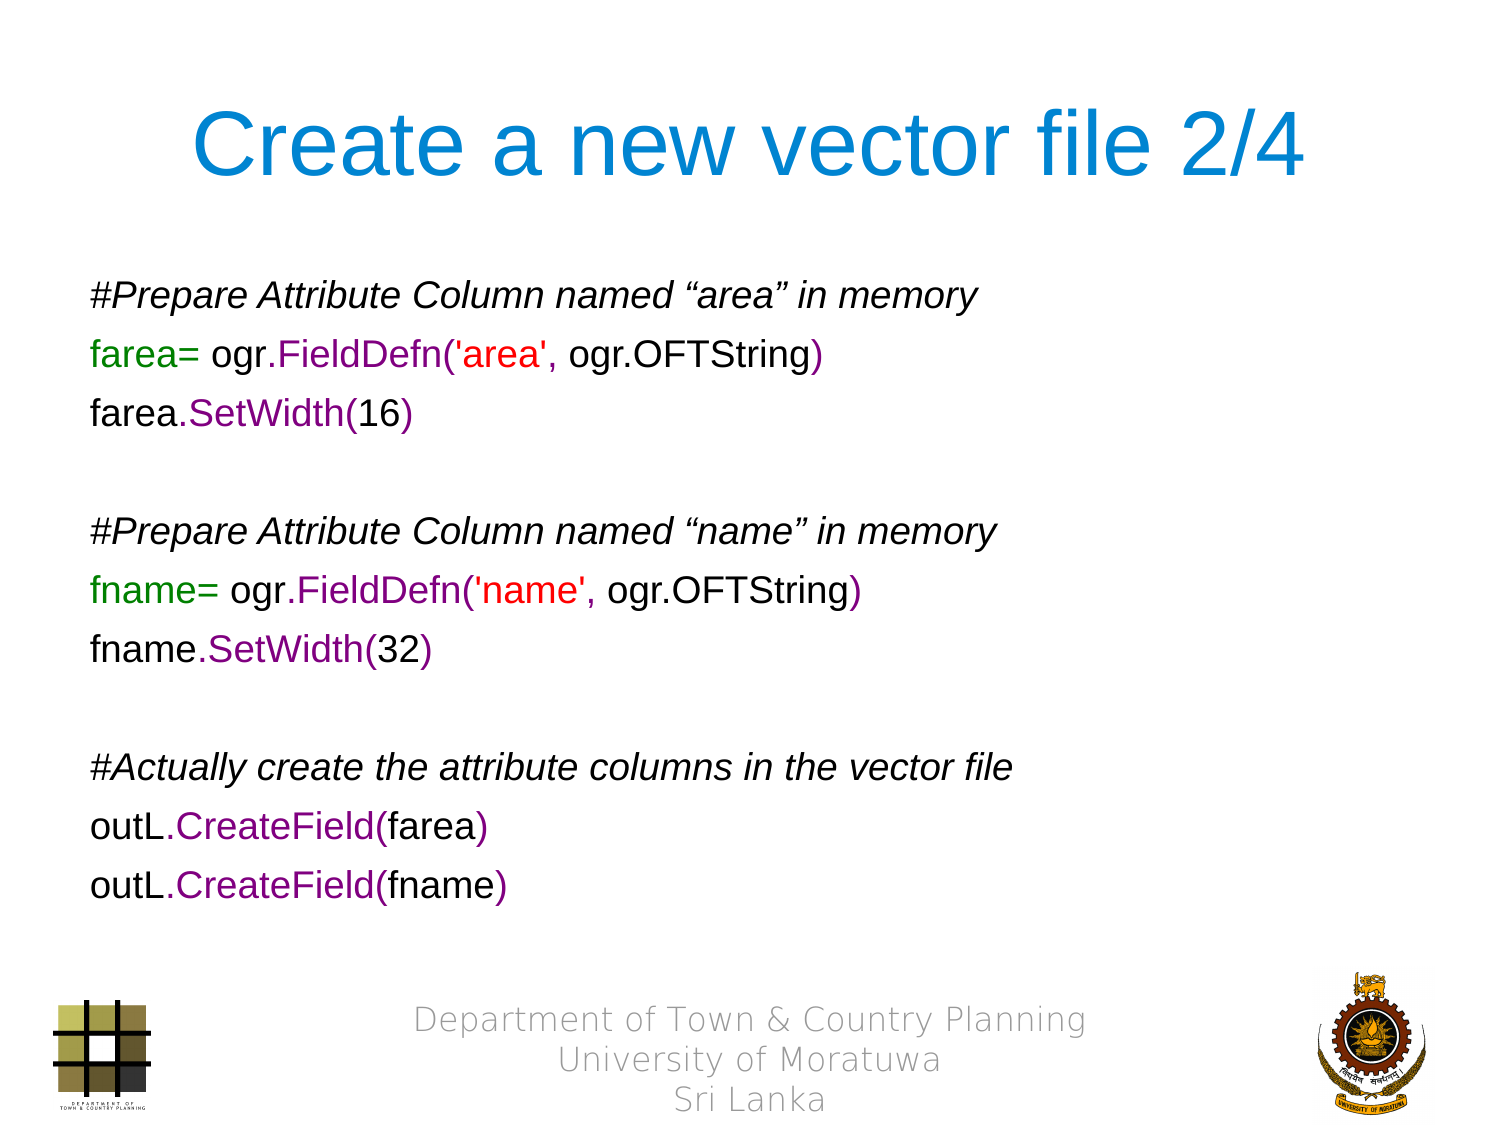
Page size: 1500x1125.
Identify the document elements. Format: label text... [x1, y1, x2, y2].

title Create a new vector file 2/4 [75, 45, 1426, 233]
picture [53, 1000, 151, 1110]
list #Prepare Attribute Column named “area” in memory farea= ogr.FieldDefn('area', ogr.OFTString) farea.SetWidth(16) #Prepare Attribute Column named “name” in memory fname= ogr.FieldDefn('name', ogr.OFTString) fname.SetWidth(32) #Actually create the attribute columns in the vector file outL.CreateField(farea) outL.CreateField(fname) [75, 262, 1426, 916]
picture [1312, 966, 1435, 1125]
